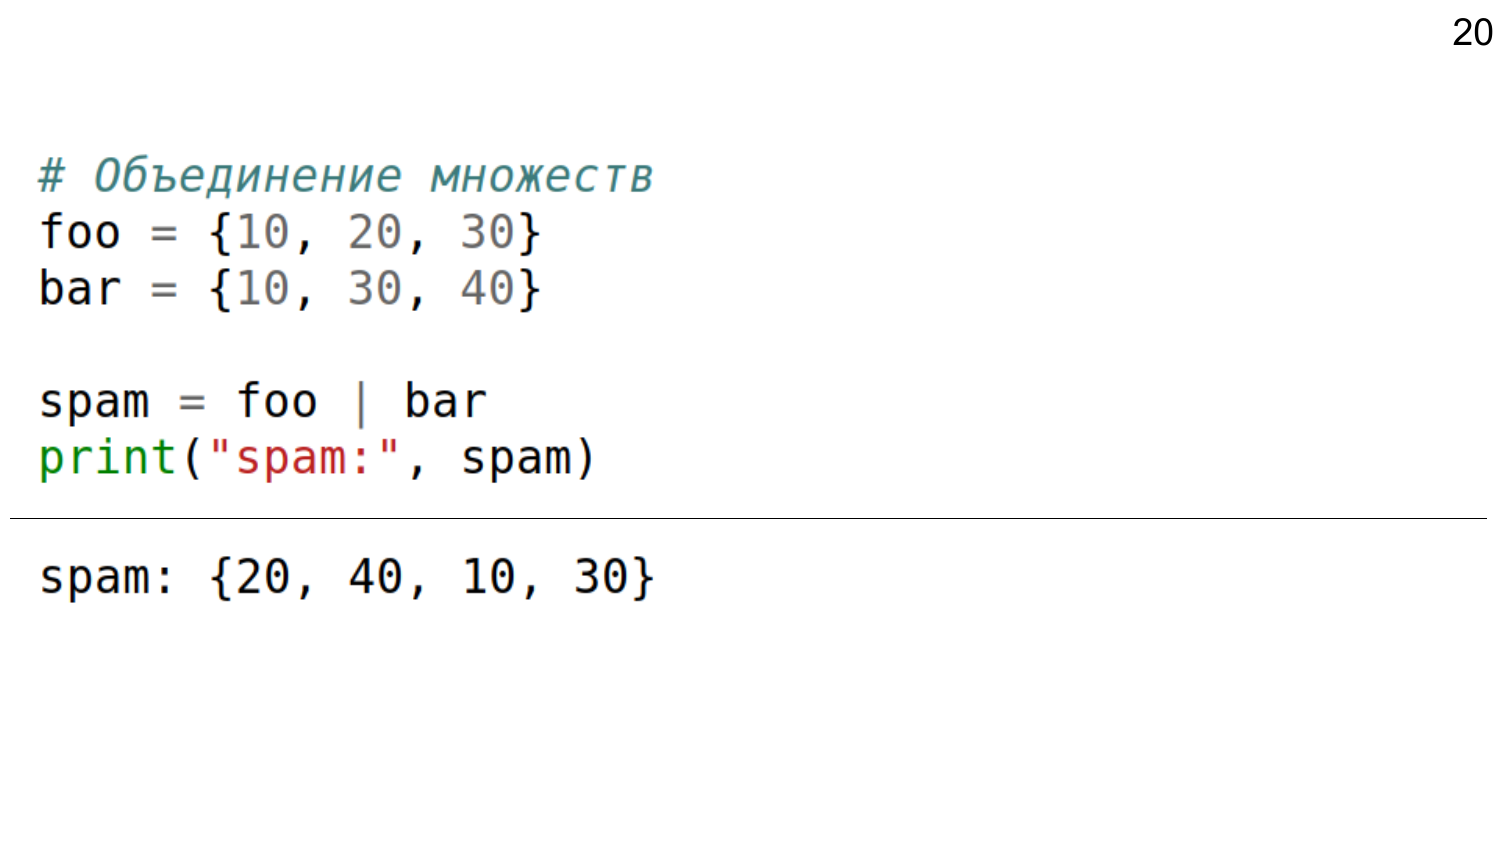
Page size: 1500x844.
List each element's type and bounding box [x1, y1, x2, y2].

picture [25, 142, 666, 494]
picture [27, 544, 664, 614]
